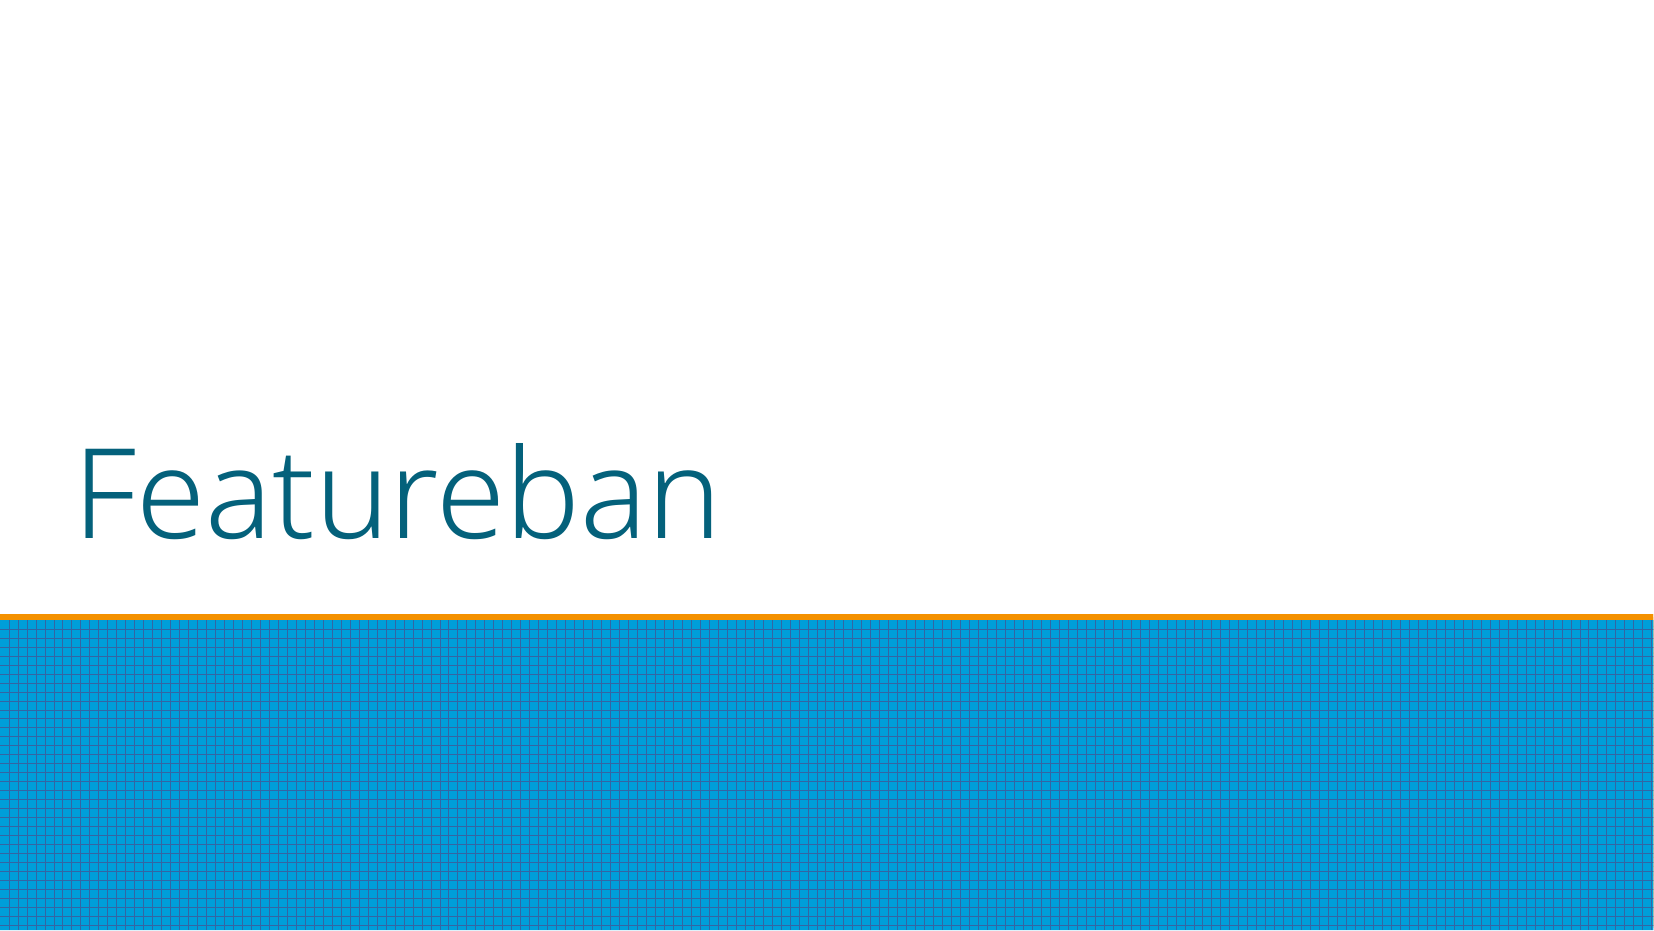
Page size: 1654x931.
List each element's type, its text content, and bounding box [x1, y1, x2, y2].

title Featureban [73, 44, 1551, 576]
